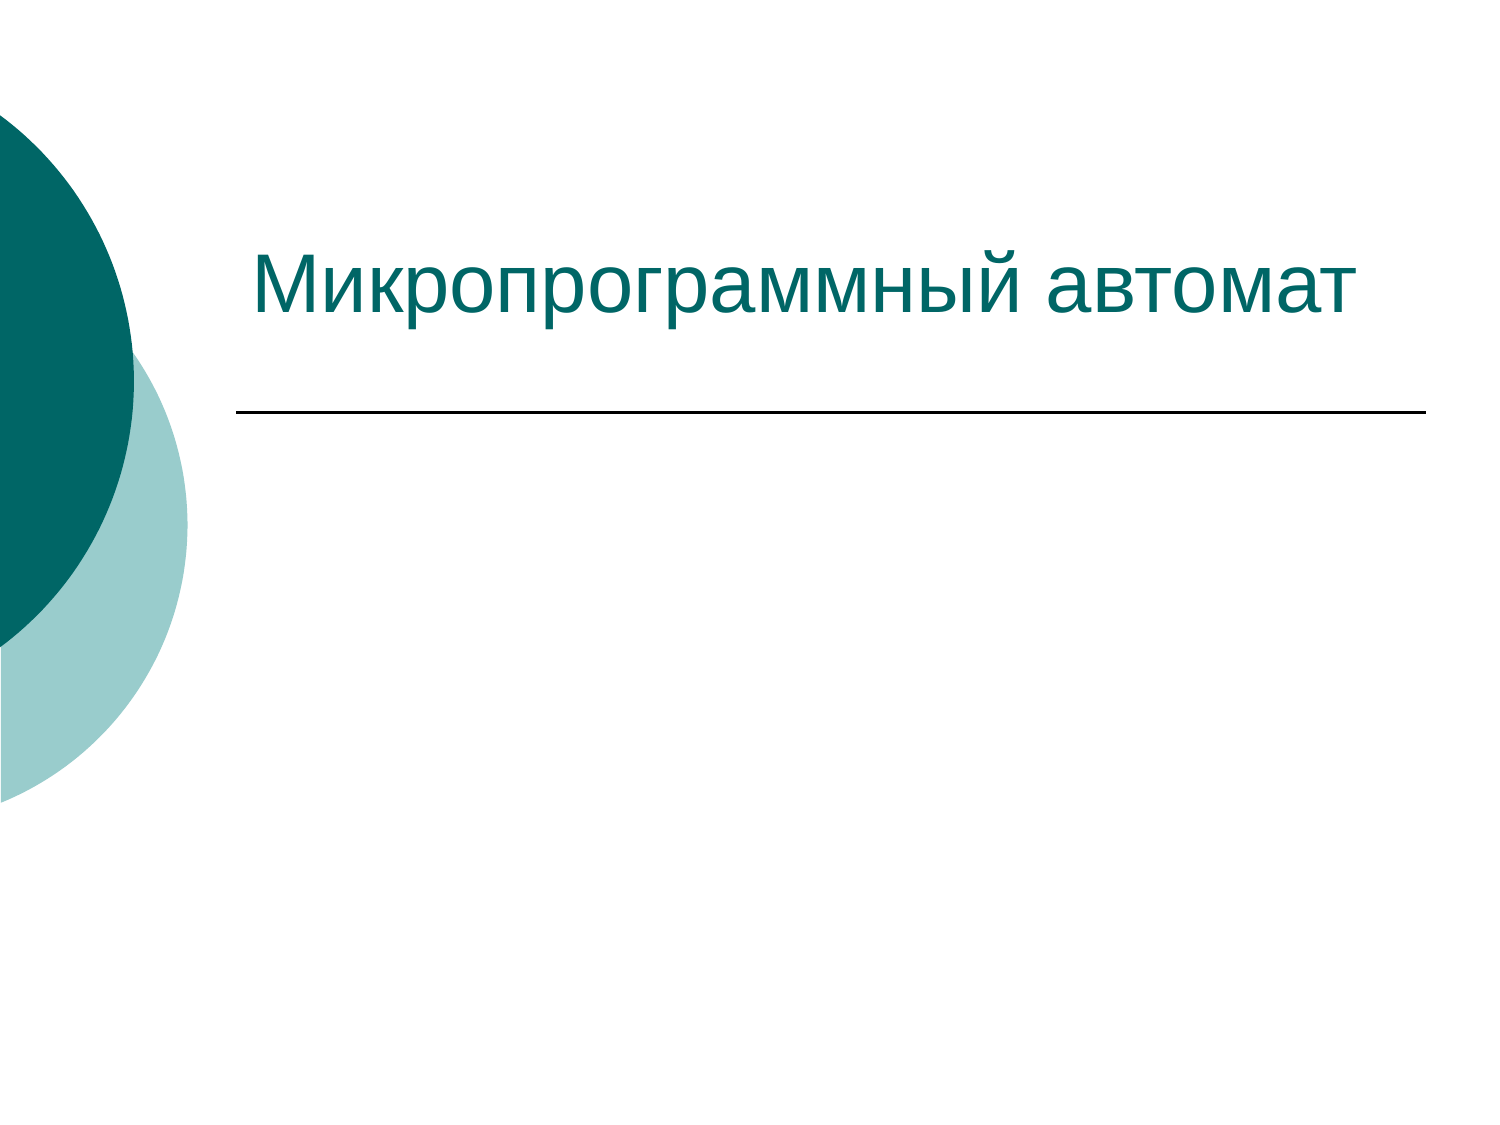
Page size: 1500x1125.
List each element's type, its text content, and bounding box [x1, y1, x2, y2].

title Микропрограммный автомат [236, 186, 1425, 372]
